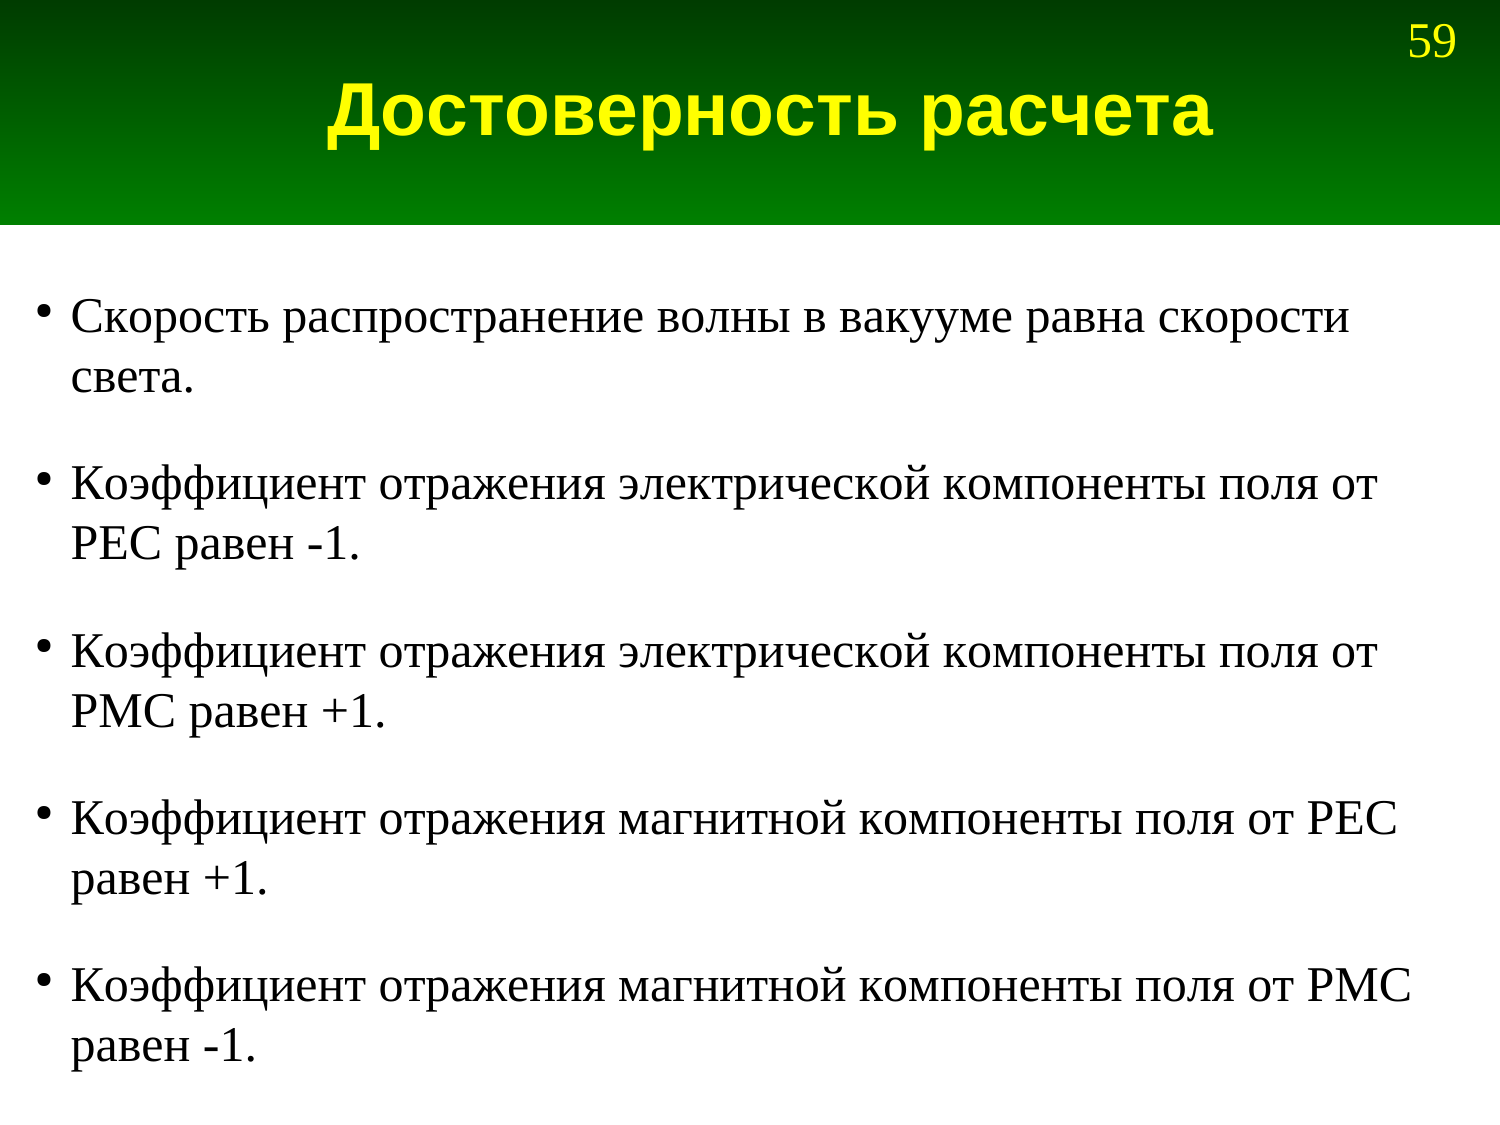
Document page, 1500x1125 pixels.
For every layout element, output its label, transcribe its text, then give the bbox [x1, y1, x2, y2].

text_box Скорость распространение волны в вакууме равна скорости света. Коэффициент отражения электрической компоненты поля от PEC равен -1. Коэффициент отражения электрической компоненты поля от PMC равен +1. Коэффициент отражения магнитной компоненты поля от PEC равен +1. Коэффициент отражения магнитной компоненты поля от PMC равен -1. [20, 275, 1473, 1079]
title Достоверность расчета [100, 7, 1441, 204]
